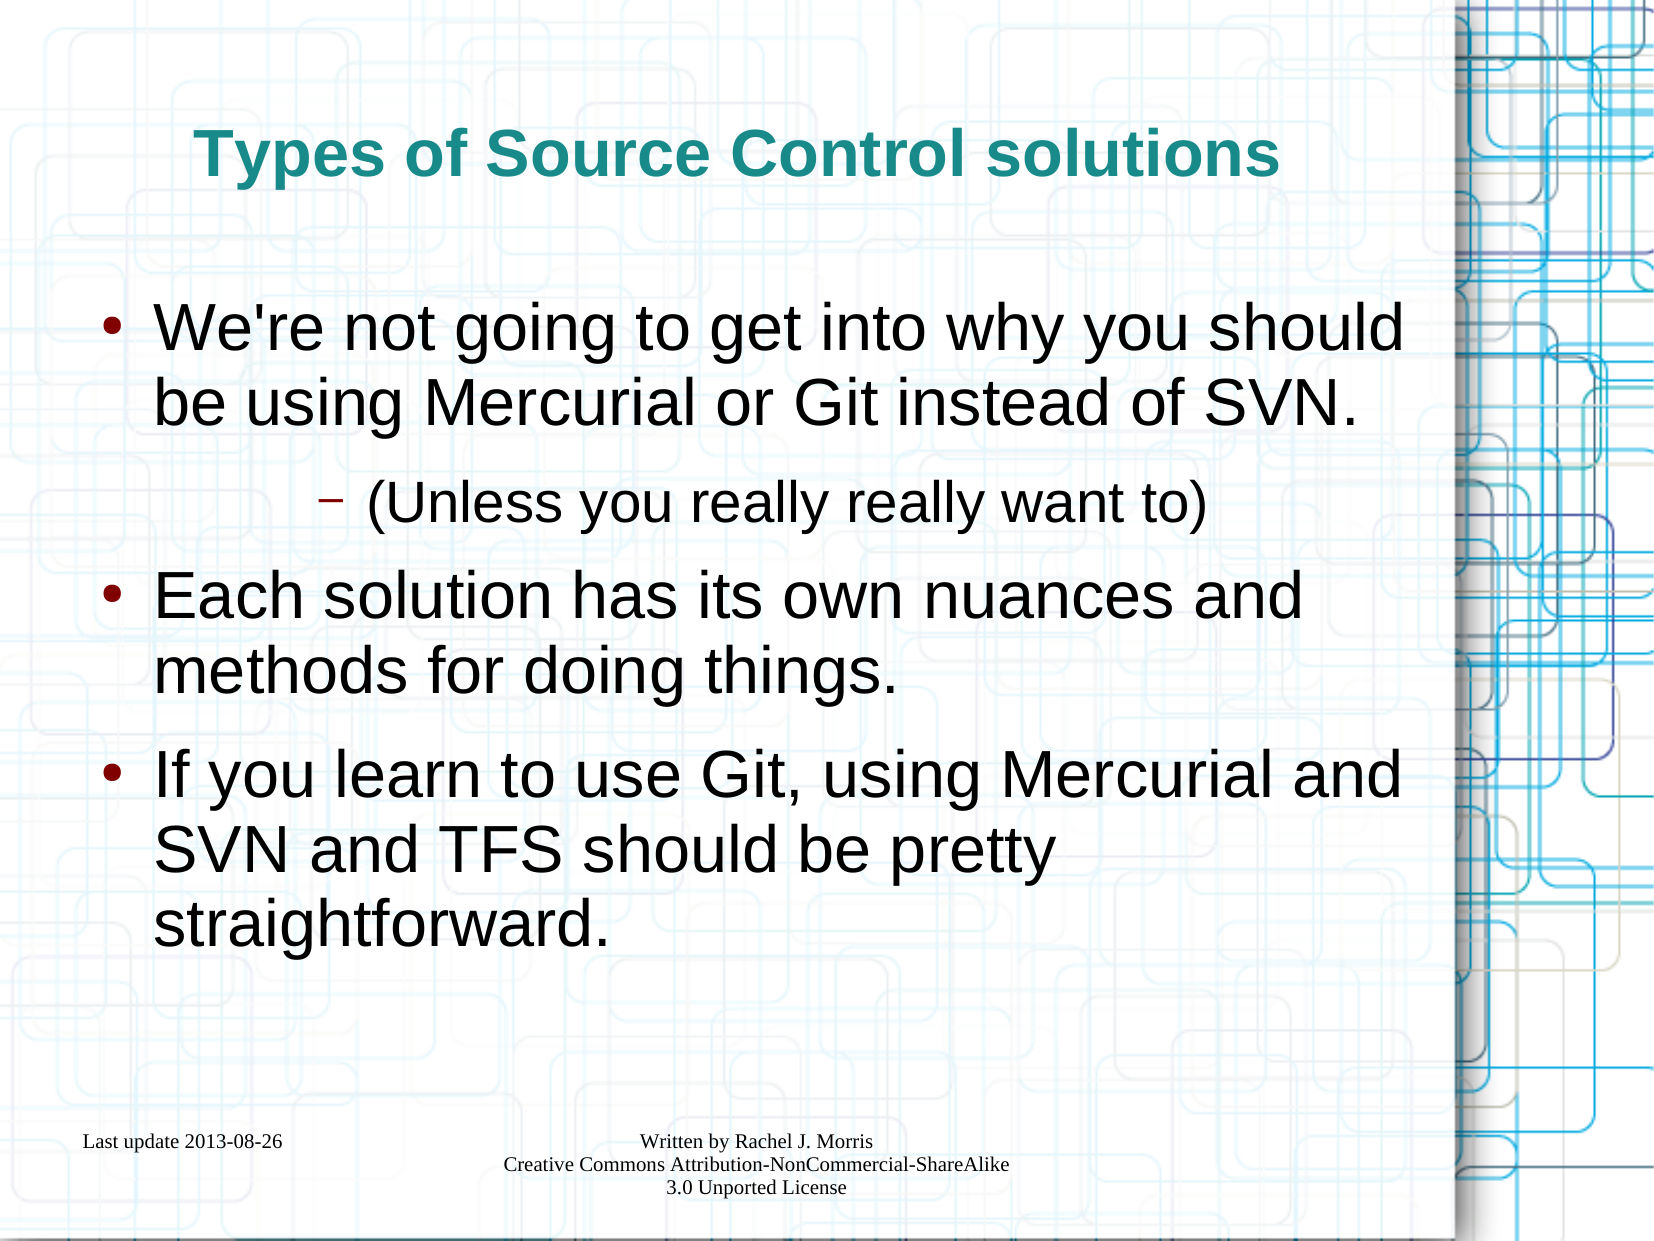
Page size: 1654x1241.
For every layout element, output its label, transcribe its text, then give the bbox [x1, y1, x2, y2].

list We're not going to get into why you should be using Mercurial or Git instead of SVN. (Unless you really really want to) Each solution has its own nuances and methods for doing things. If you learn to use Git, using Mercurial and SVN and TFS should be pretty straightforward. [82, 290, 1418, 1010]
picture [0, 0, 1654, 1241]
title Types of Source Control solutions [59, 49, 1418, 257]
